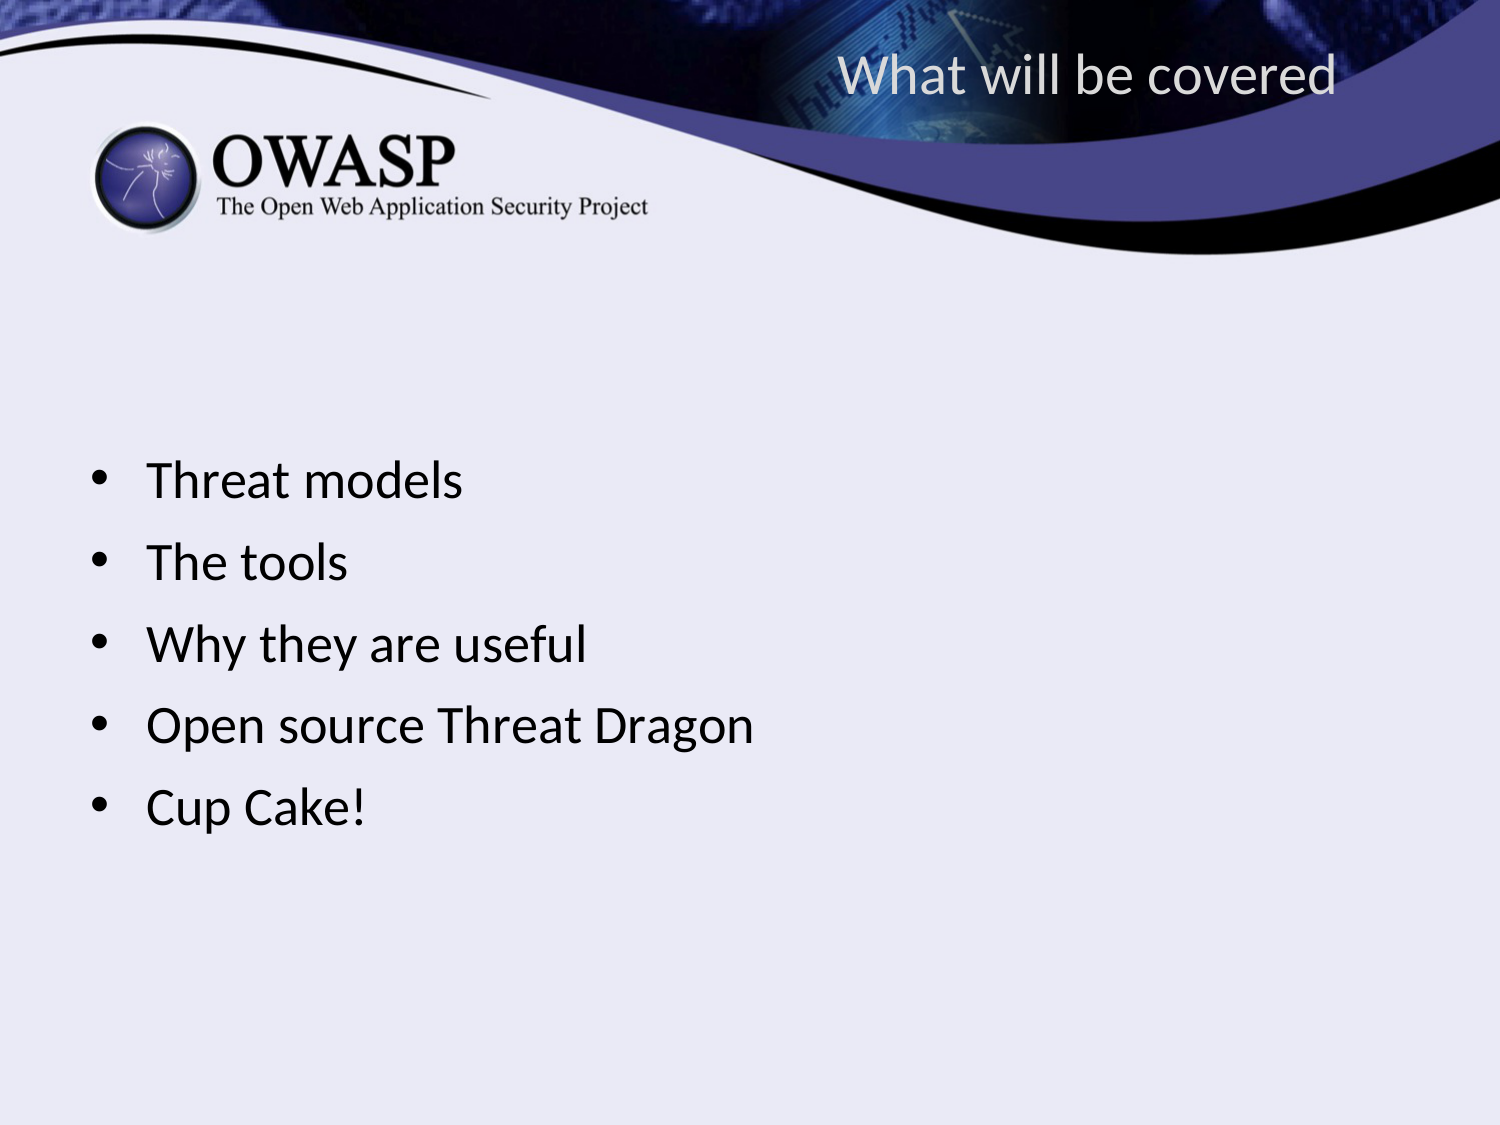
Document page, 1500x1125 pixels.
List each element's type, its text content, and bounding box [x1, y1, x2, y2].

picture [0, 0, 1500, 1125]
list Threat models The tools Why they are useful Open source Threat Dragon Cup Cake! [75, 437, 1426, 1006]
title What will be covered [699, 12, 1476, 130]
